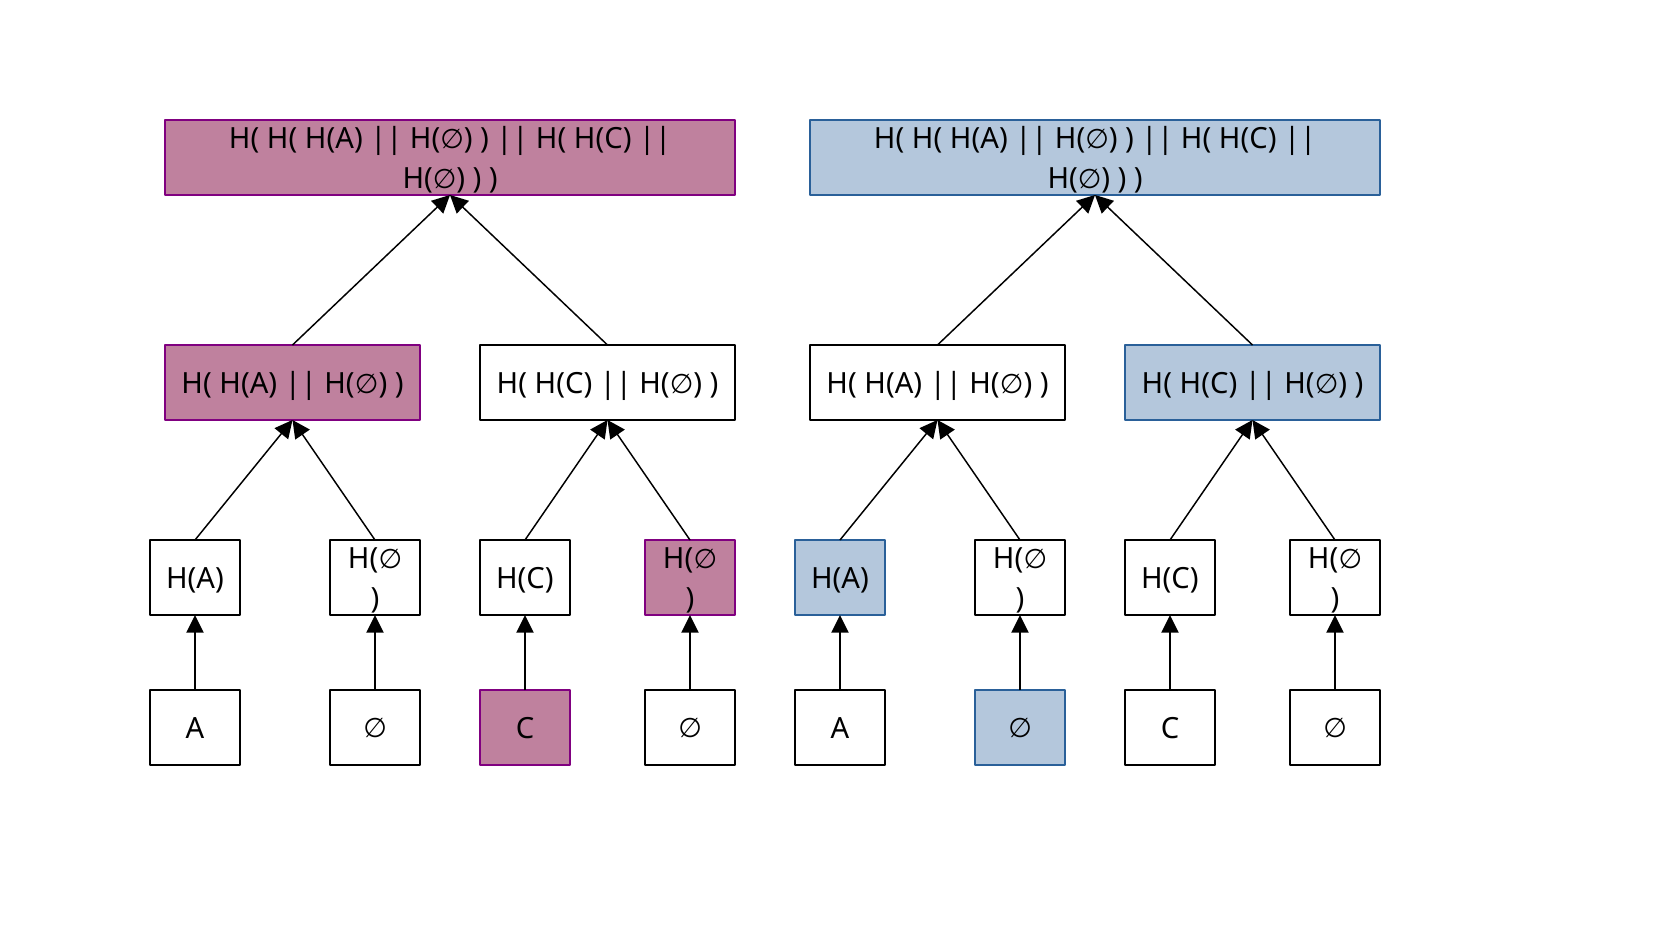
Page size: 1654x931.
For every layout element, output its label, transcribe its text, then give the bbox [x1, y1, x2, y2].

text_box H(C) [1125, 540, 1216, 616]
text_box ∅ [1290, 690, 1381, 766]
text_box ∅ [645, 690, 736, 766]
text_box H(∅) [330, 540, 421, 616]
text_box C [1125, 690, 1216, 766]
text_box C [480, 690, 571, 766]
text_box H( H( H(A) || H(∅) ) || H( H(C) || H(∅) ) ) [165, 120, 736, 196]
text_box ∅ [330, 690, 421, 766]
text_box H( H(A) || H(∅) ) [810, 345, 1066, 421]
text_box H(∅) [975, 540, 1066, 616]
text_box H(∅) [645, 540, 736, 616]
text_box H( H(A) || H(∅) ) [165, 345, 421, 421]
text_box A [795, 690, 886, 766]
text_box H( H(C) || H(∅) ) [1125, 345, 1381, 421]
text_box H(A) [150, 540, 241, 616]
text_box H( H( H(A) || H(∅) ) || H( H(C) || H(∅) ) ) [810, 120, 1381, 196]
text_box H(A) [795, 540, 886, 616]
text_box H(∅) [1290, 540, 1381, 616]
text_box ∅ [975, 690, 1066, 766]
text_box H(C) [480, 540, 571, 616]
text_box H( H(C) || H(∅) ) [480, 345, 736, 421]
text_box A [150, 690, 241, 766]
